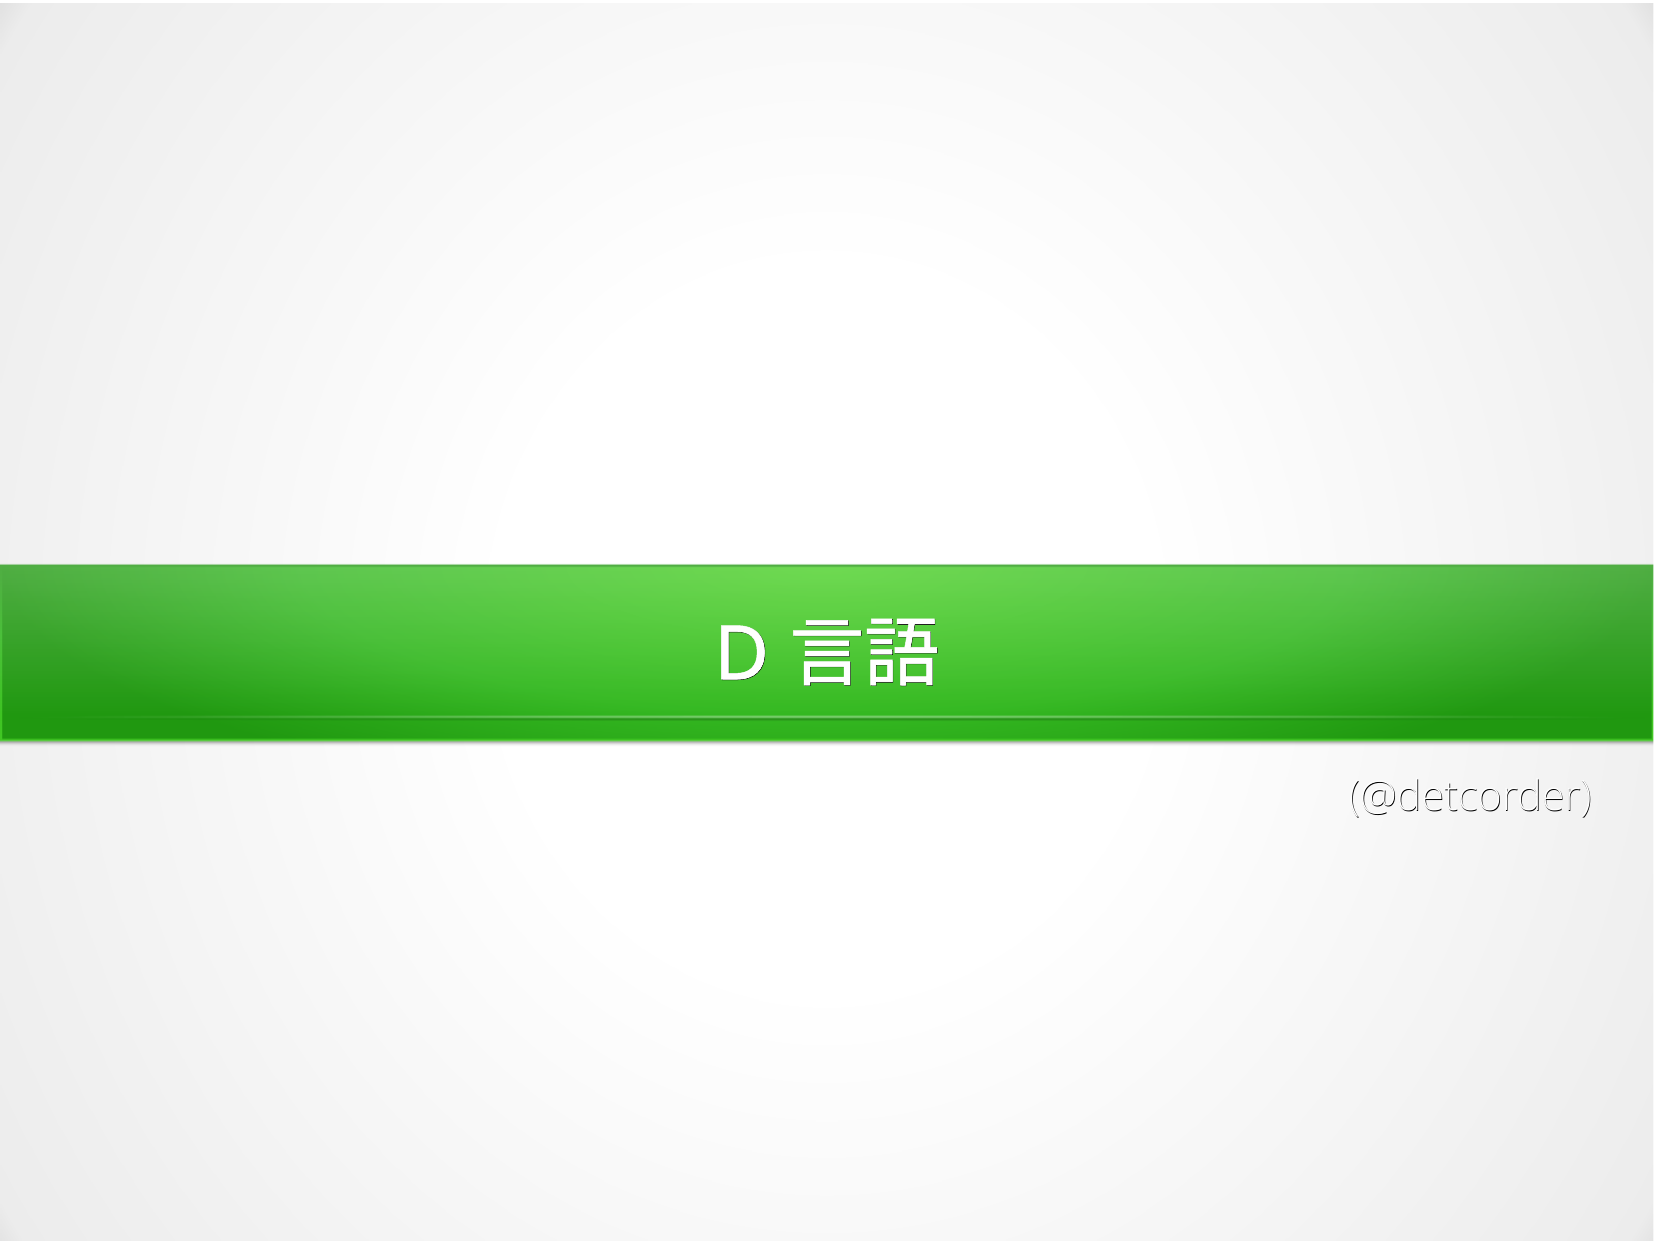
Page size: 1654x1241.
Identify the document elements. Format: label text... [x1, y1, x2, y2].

text_box (@detcorder) [1334, 758, 1623, 819]
picture [0, 3, 1654, 1241]
title D言語 [82, 578, 1571, 715]
